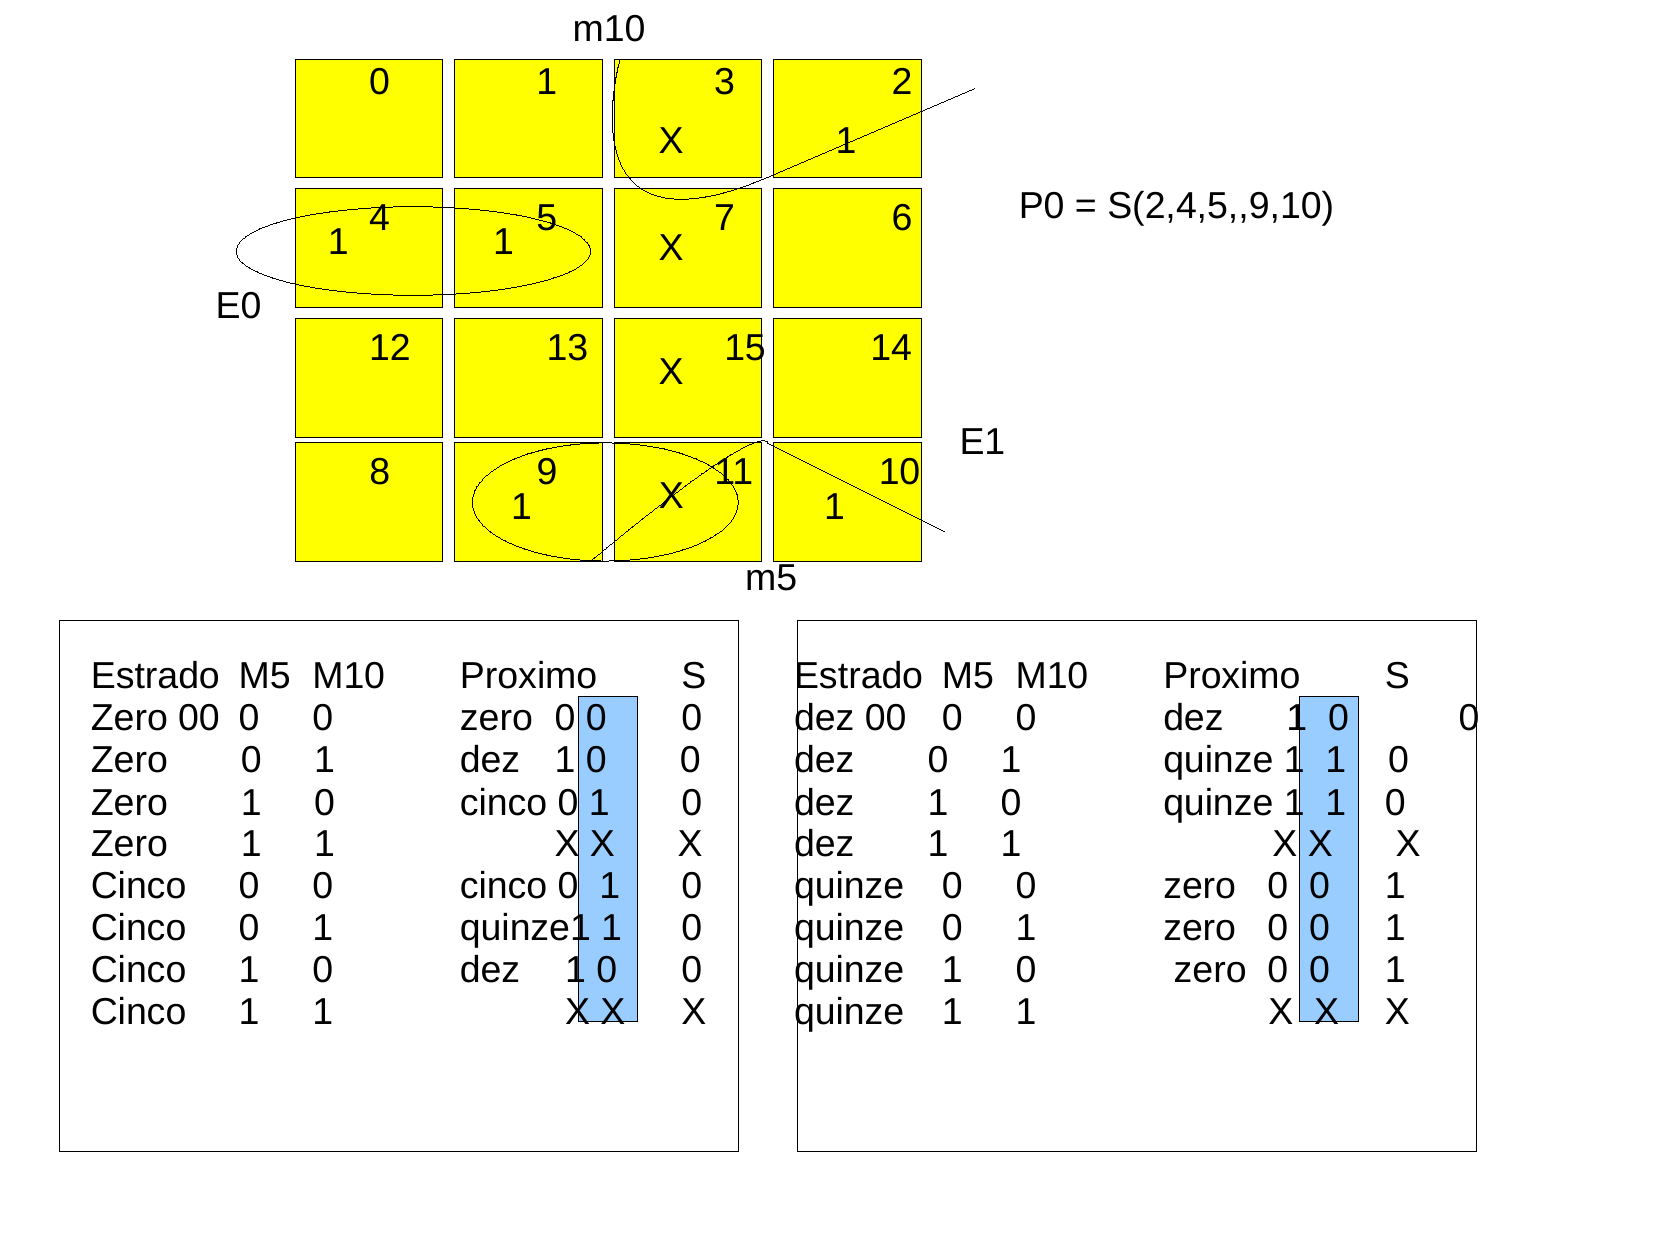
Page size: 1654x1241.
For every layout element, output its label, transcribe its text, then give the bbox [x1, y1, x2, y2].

text_box [295, 59, 443, 178]
text_box 0 1 3 2 [354, 53, 929, 111]
text_box Estrado M5 M10 Proximo S Zero 00 0 0 zero 0 0 0 Zero 0 1 dez 1 0 0 Zero 1 0 cinco 0 1 0 Zero 1 1 X X X Cinco 0 0 cinco 0 1 0 Cinco 0 1 quinze1 1 0 Cinco 1 0 dez 1 0 0 Cinco 1 1 X X X [59, 620, 739, 1152]
text_box [773, 111, 922, 178]
text_box [614, 376, 762, 438]
text_box [454, 376, 603, 438]
text_box 12 13 15 14 [354, 319, 929, 376]
text_box 1 [820, 112, 872, 170]
text_box 8 9 11 10 [354, 443, 937, 500]
text_box m10 [558, 0, 661, 57]
text_box X [643, 218, 699, 276]
text_box 1 [496, 478, 547, 536]
text_box [295, 442, 443, 562]
text_box X [643, 342, 699, 400]
text_box [773, 376, 922, 438]
text_box [614, 111, 762, 178]
text_box [773, 500, 922, 562]
text_box 1 [313, 212, 364, 270]
text_box Estrado M5 M10 Proximo S dez 00 0 0 dez 1 0 0 dez 0 1 quinze 1 1 0 dez 1 0 quinze 1 1 0 dez 1 1 X X X quinze 0 0 zero 0 0 1 quinze 0 1 zero 0 0 1 quinze 1 0 zero 0 0 1 quinze 1 1 X X X [797, 620, 1477, 1152]
text_box [614, 246, 762, 308]
text_box [295, 188, 443, 308]
text_box m5 [730, 549, 813, 607]
text_box [454, 246, 603, 308]
text_box 4 5 7 6 [354, 189, 930, 246]
text_box [454, 500, 603, 562]
text_box 1 [478, 212, 529, 270]
text_box 1 [809, 478, 860, 536]
text_box E0 [200, 277, 277, 335]
text_box E1 [944, 413, 1021, 471]
text_box P0 = S(2,4,5,,9,10) [1003, 177, 1350, 361]
text_box [454, 111, 603, 178]
text_box [614, 500, 762, 562]
text_box [773, 246, 922, 308]
text_box [295, 318, 443, 438]
text_box X [643, 466, 699, 524]
text_box X [643, 112, 699, 170]
